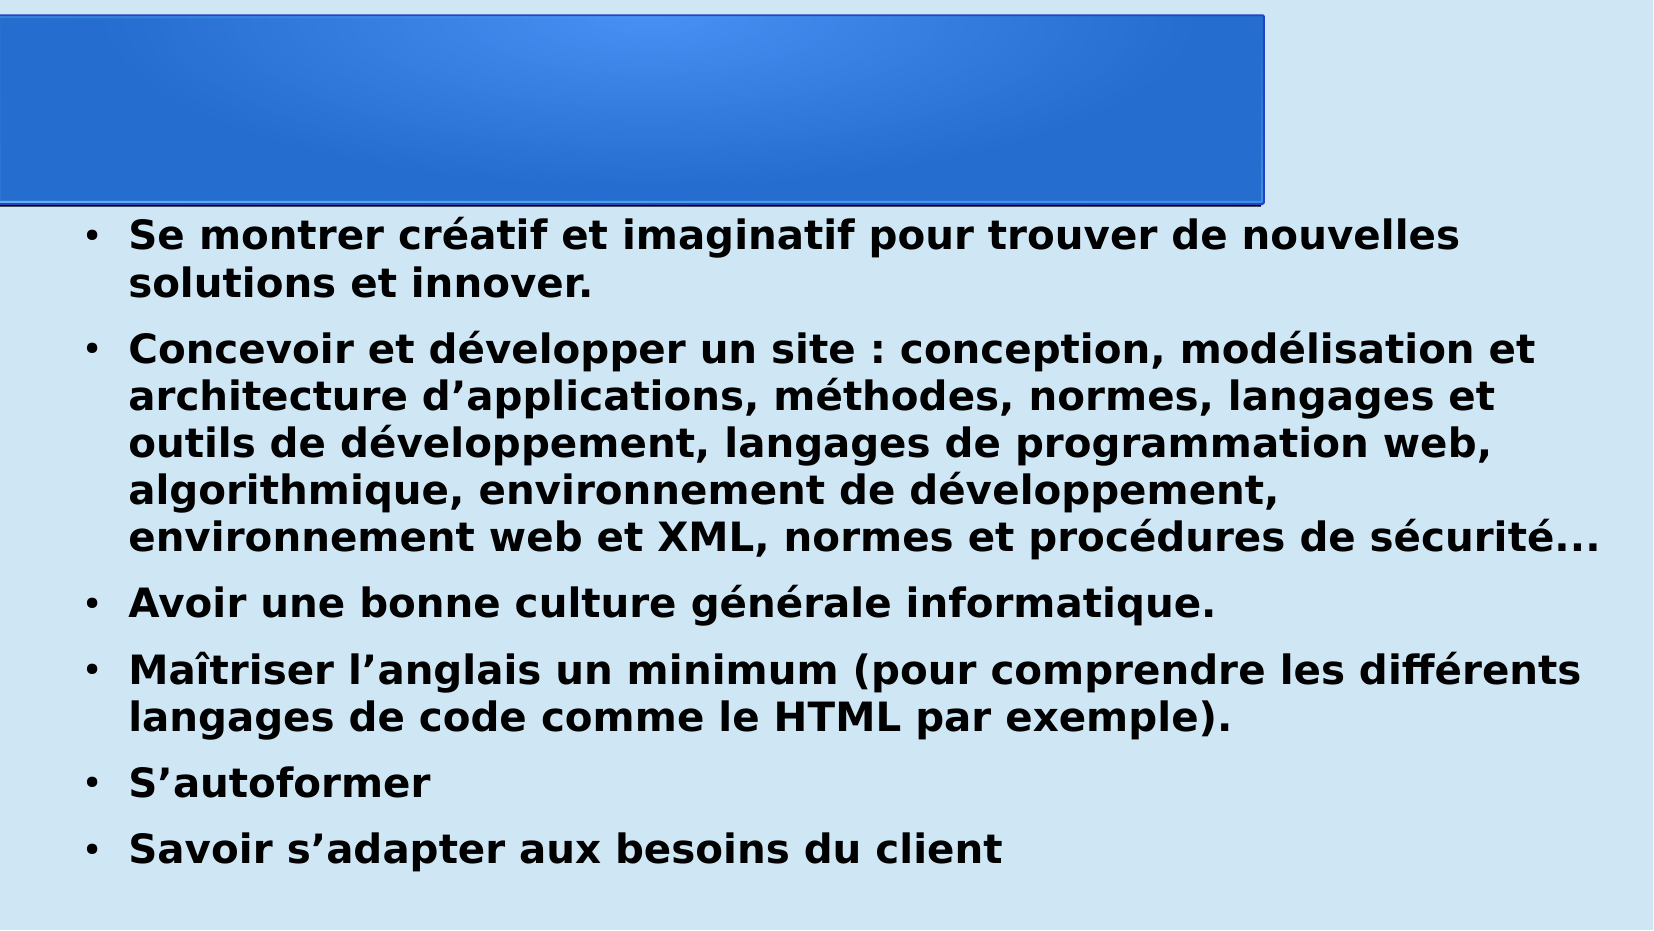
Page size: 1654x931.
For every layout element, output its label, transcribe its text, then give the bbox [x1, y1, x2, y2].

list Se montrer créatif et imaginatif pour trouver de nouvelles solutions et innover. Concevoir et développer un site : conception, modélisation et architecture d’applications, méthodes, normes, langages et outils de développement, langages de programmation web, algorithmique, environnement de développement, environnement web et XML, normes et procédures de sécurité... Avoir une bonne culture générale informatique. Maîtriser l’anglais un minimum (pour comprendre les différents langages de code comme le HTML par exemple). S’autoformer Savoir s’adapter aux besoins du client [70, 212, 1607, 910]
